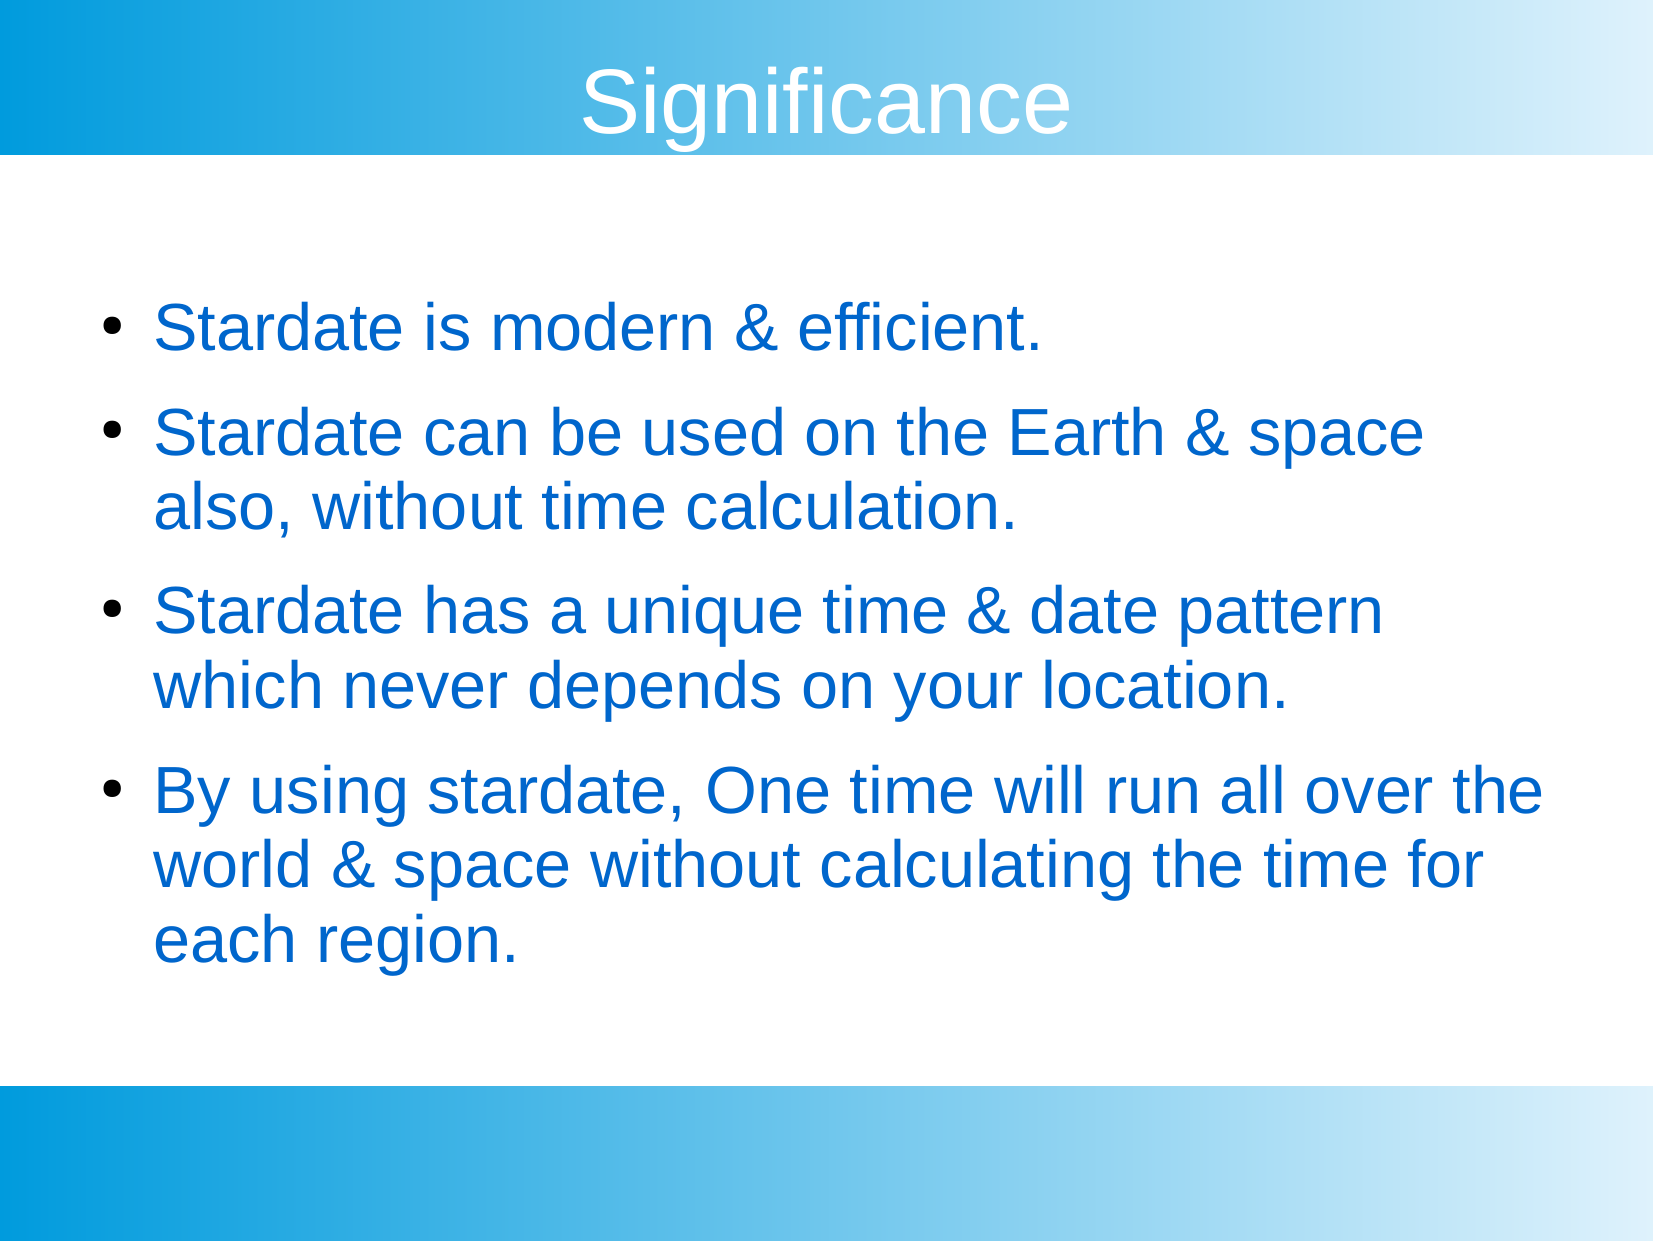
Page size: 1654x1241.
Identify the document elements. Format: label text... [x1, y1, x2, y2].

title Significance [82, 49, 1571, 155]
list Stardate is modern & efficient. Stardate can be used on the Earth & space also, without time calculation. Stardate has a unique time & date pattern which never depends on your location. By using stardate, One time will run all over the world & space without calculating the time for each region. [82, 290, 1571, 1010]
